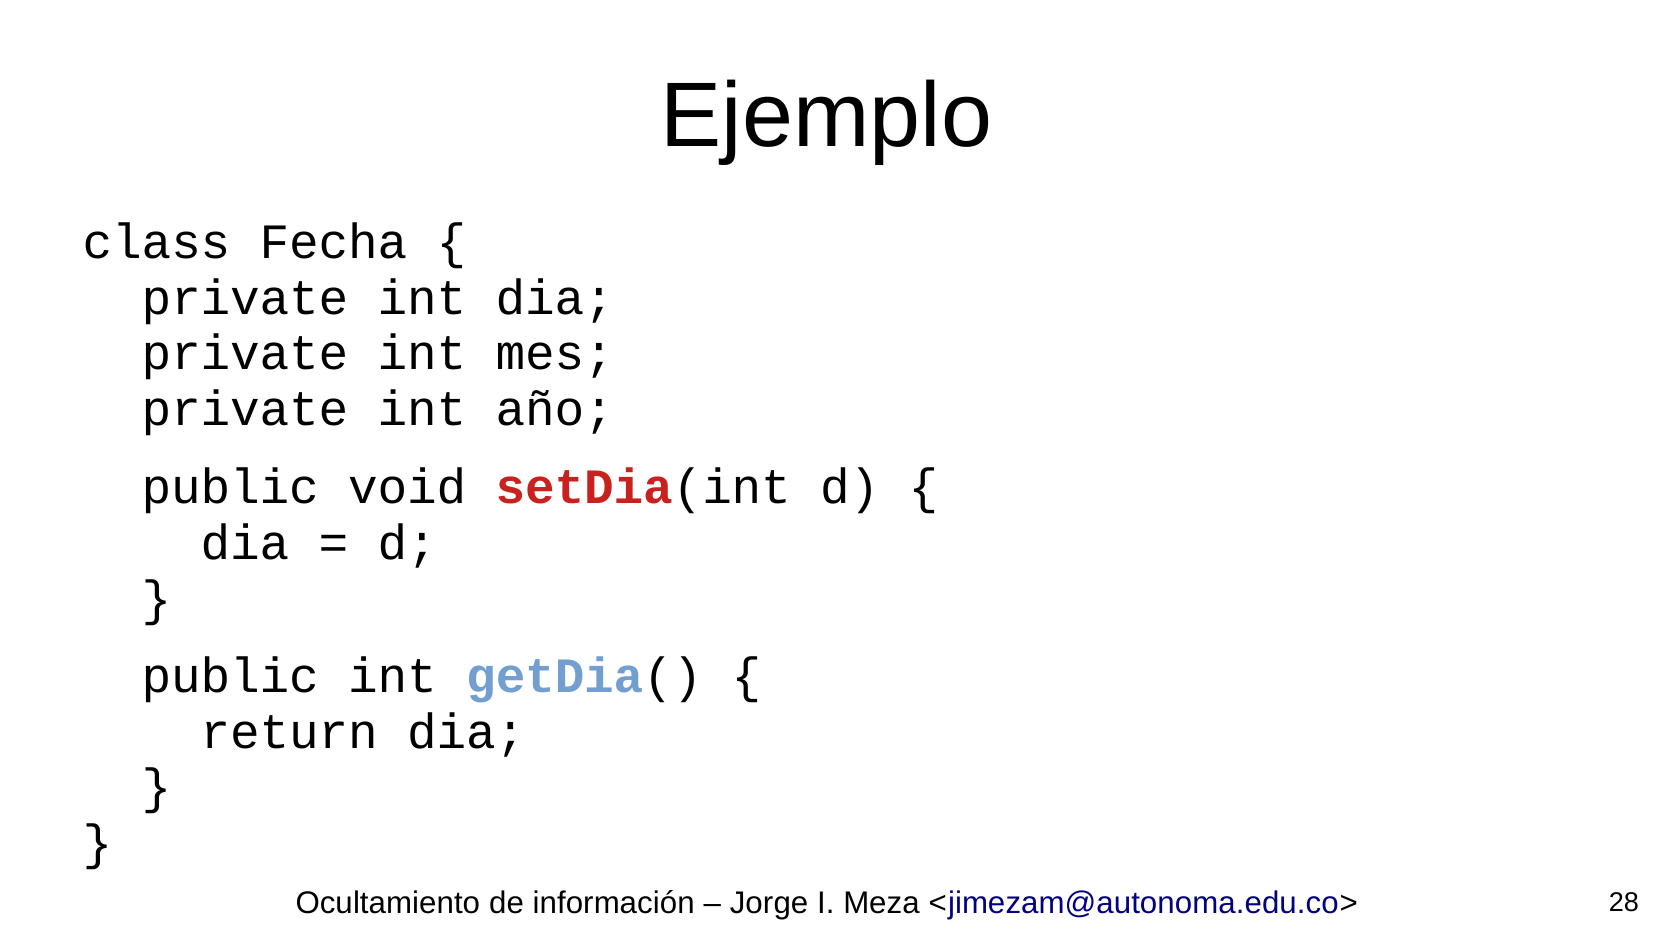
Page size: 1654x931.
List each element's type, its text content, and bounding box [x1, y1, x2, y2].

title Ejemplo [82, 37, 1571, 193]
list class Fecha { private int dia; private int mes; private int año; public void setDia(int d) { dia = d; } public int getDia() { return dia; } } [82, 217, 1571, 879]
